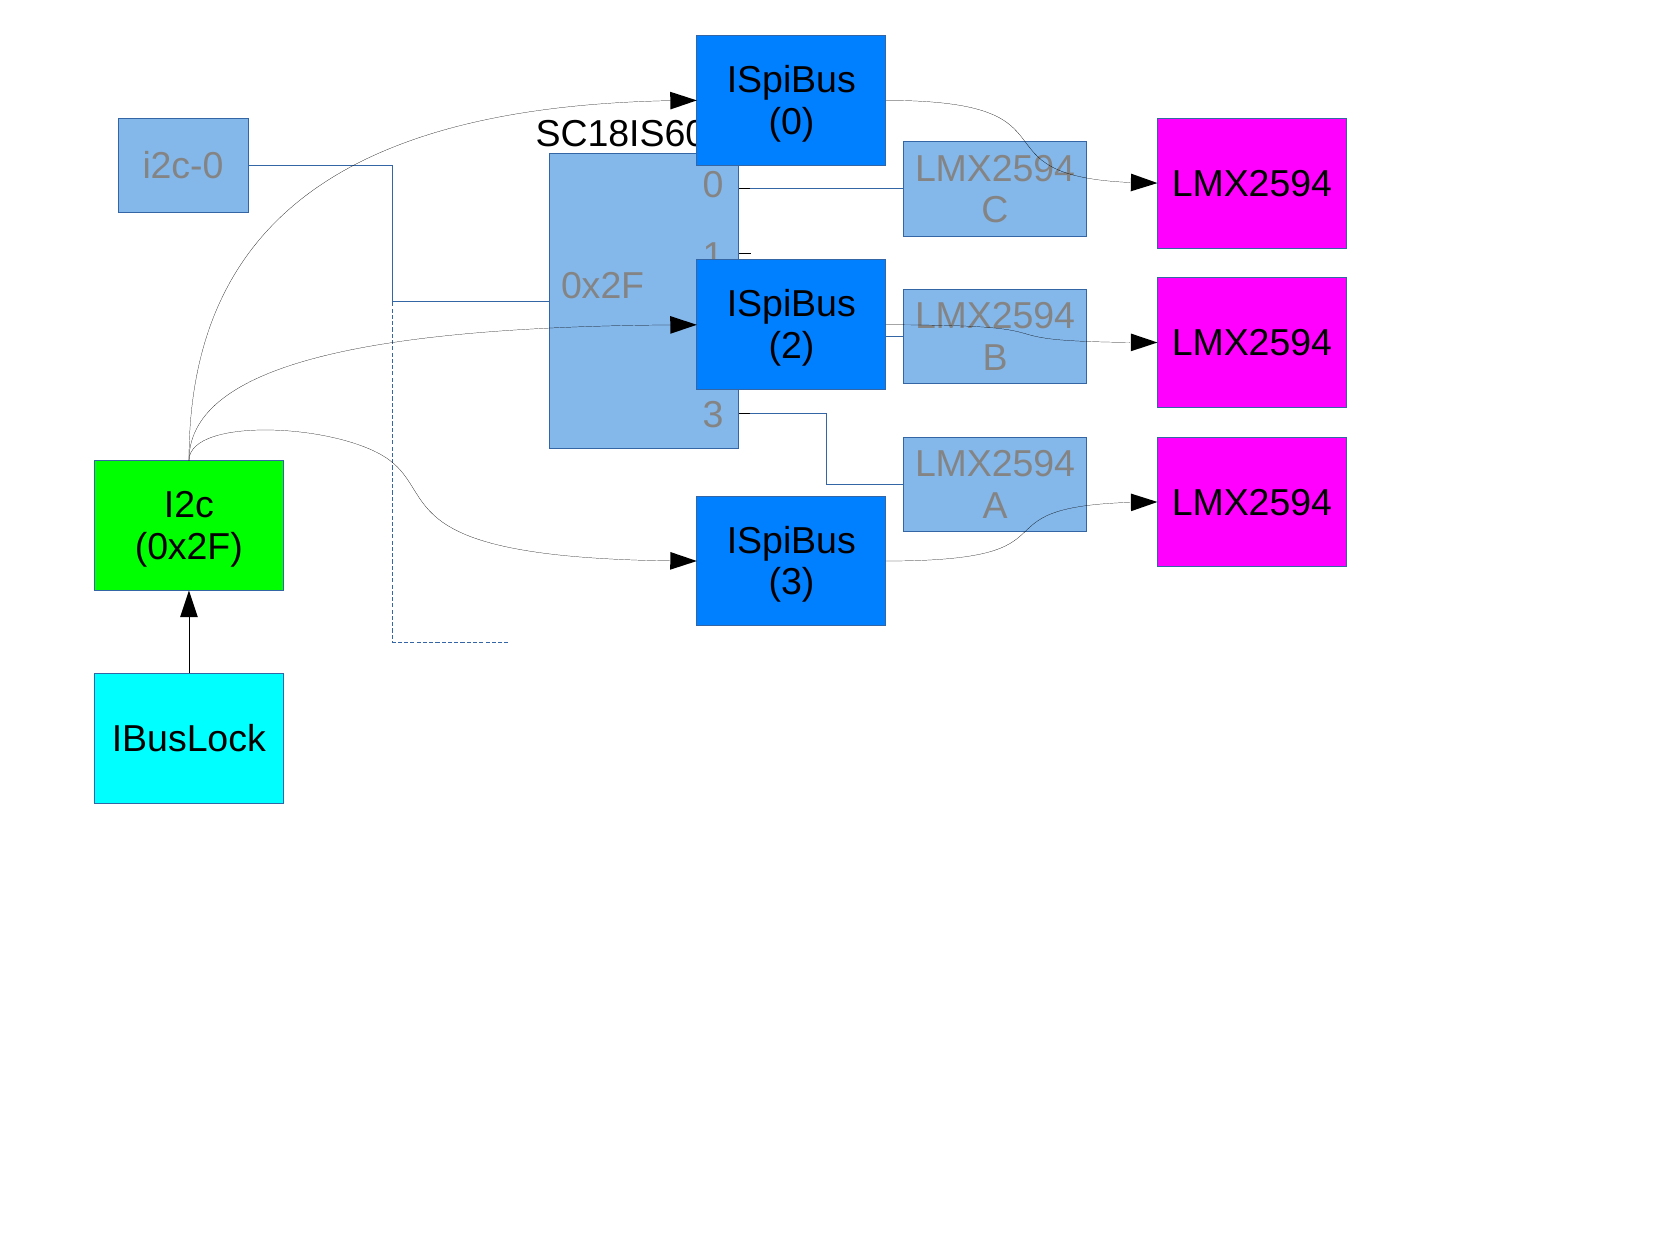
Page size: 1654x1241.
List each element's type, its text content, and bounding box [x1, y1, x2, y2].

text_box [903, 325, 1087, 384]
text_box IBusLock [94, 673, 284, 804]
text_box [549, 153, 739, 327]
text_box LMX2594 [1157, 277, 1347, 408]
text_box LMX2594 [1157, 437, 1347, 567]
text_box ISpiBus (3) [696, 496, 886, 626]
text_box ISpiBus (0) [696, 35, 886, 166]
text_box [903, 437, 1087, 532]
text_box ISpiBus (2) [696, 259, 886, 390]
text_box [1026, 506, 1087, 532]
text_box [903, 141, 1087, 237]
text_box [118, 118, 249, 213]
text_box [549, 326, 739, 449]
text_box I2c (0x2F) [94, 460, 284, 591]
text_box [903, 289, 1087, 341]
text_box LMX2594 [1157, 118, 1347, 249]
text_box [1026, 141, 1087, 177]
